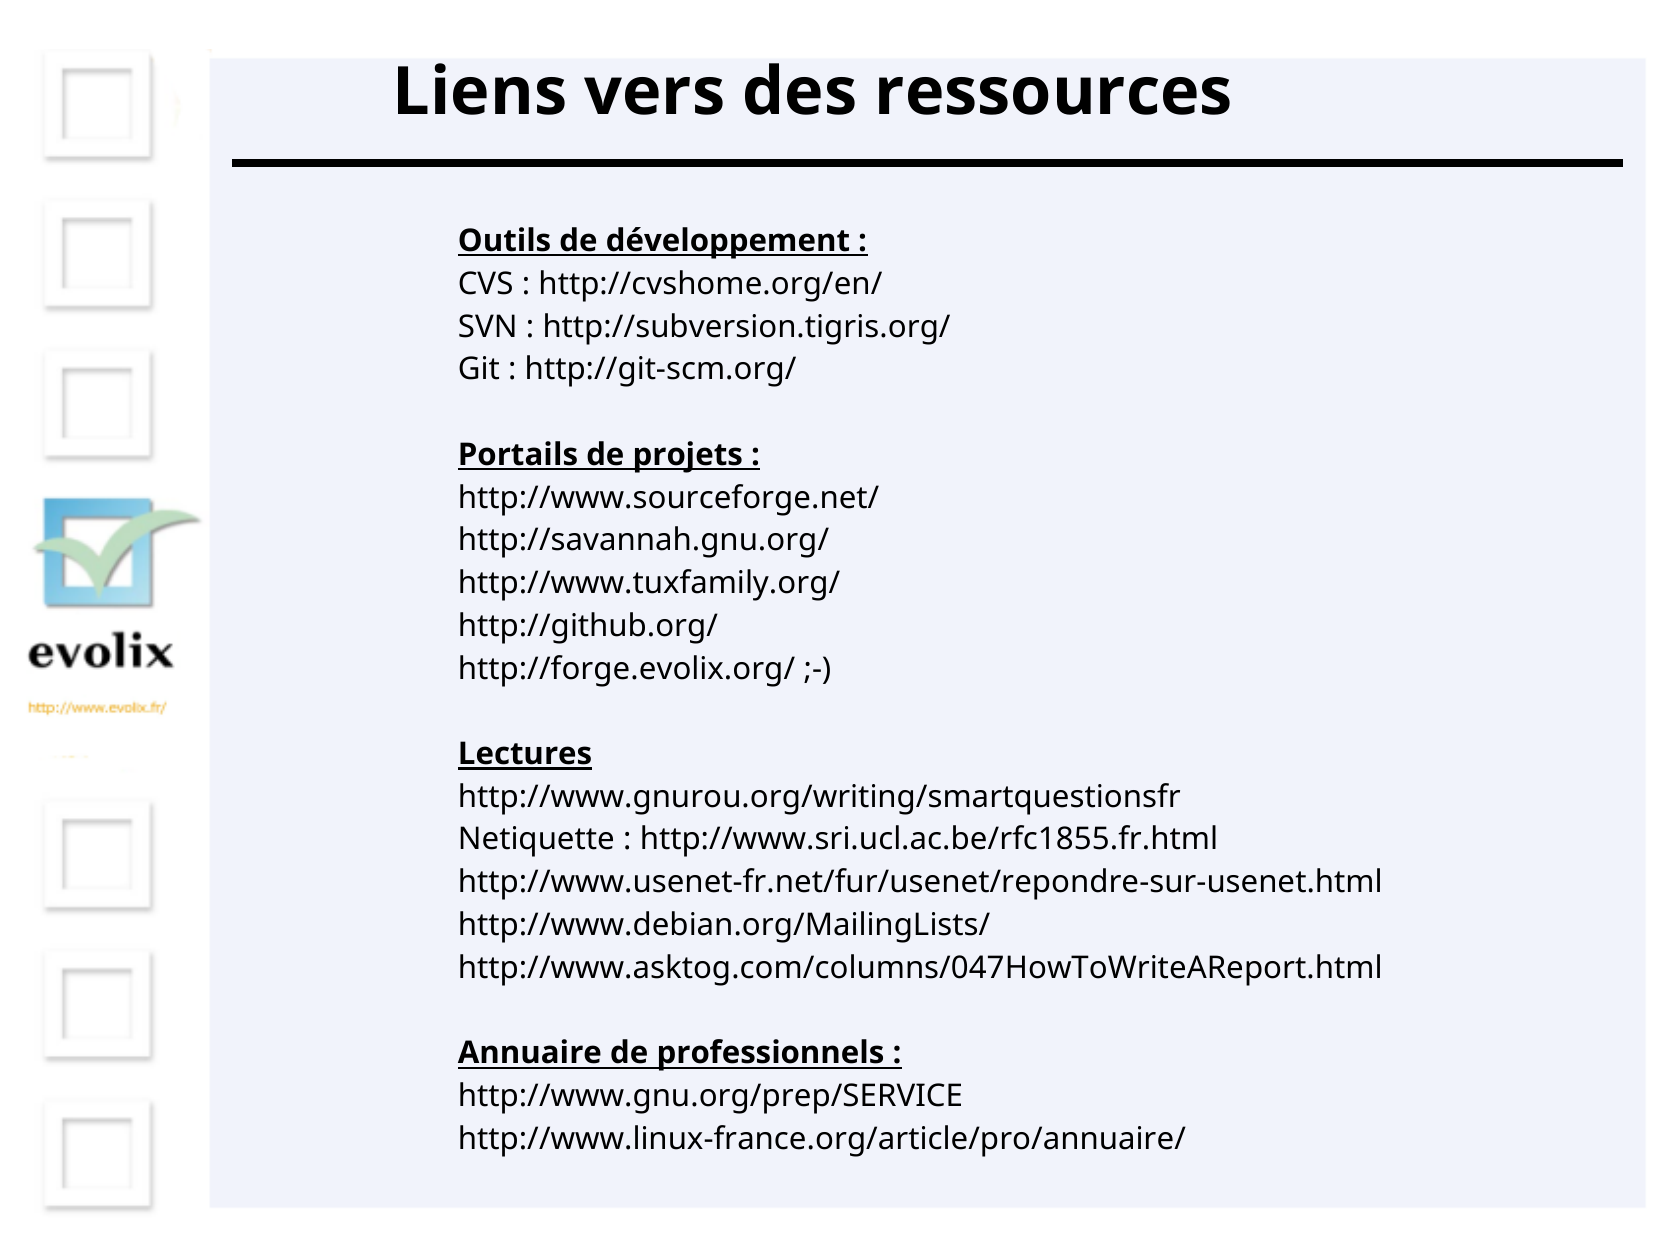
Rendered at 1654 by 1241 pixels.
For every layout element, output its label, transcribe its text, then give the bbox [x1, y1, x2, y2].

text_box Outils de développement : CVS : http://cvshome.org/en/ SVN : http://subversion.tigris.org/ Git : http://git-scm.org/ Portails de projets : http://www.sourceforge.net/ http://savannah.gnu.org/ http://www.tuxfamily.org/ http://github.org/ http://forge.evolix.org/ ;-) Lectures http://www.gnurou.org/writing/smartquestionsfr Netiquette : http://www.sri.ucl.ac.be/rfc1855.fr.html http://www.usenet-fr.net/fur/usenet/repondre-sur-usenet.html http://www.debian.org/MailingLists/ http://www.asktog.com/columns/047HowToWriteAReport.html Annuaire de professionnels : http://www.gnu.org/prep/SERVICE http://www.linux-france.org/article/pro/annuaire/ [457, 172, 1385, 1204]
picture [0, 49, 1654, 1218]
title Liens vers des ressources [22, 27, 1604, 151]
